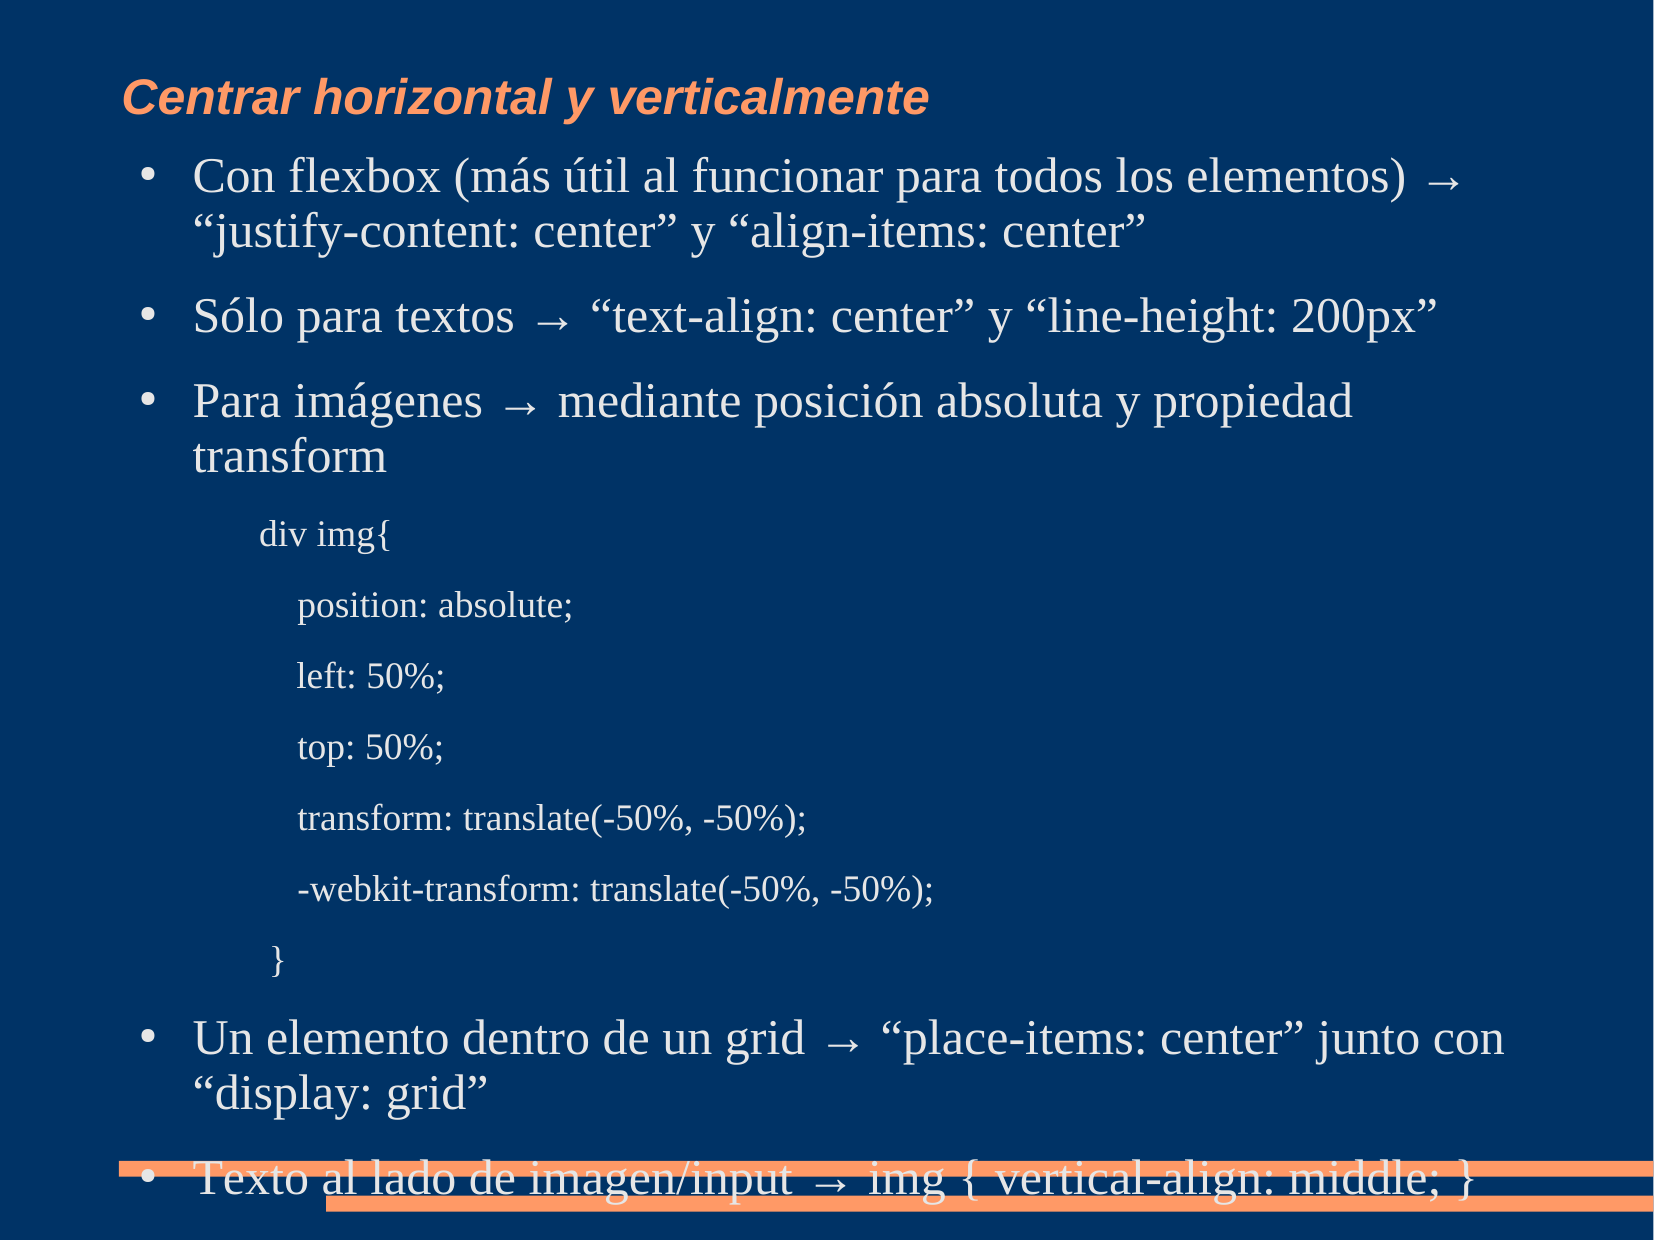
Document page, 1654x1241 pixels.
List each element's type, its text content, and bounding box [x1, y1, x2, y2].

title Centrar horizontal y verticalmente [121, 46, 1534, 147]
list Con flexbox (más útil al funcionar para todos los elementos) → “justify-content: center” y “align-items: center” Sólo para textos → “text-align: center” y “line-height: 200px” Para imágenes → mediante posición absoluta y propiedad transform div img{ position: absolute; left: 50%; top: 50%; transform: translate(-50%, -50%); -webkit-transform: translate(-50%, -50%); } Un elemento dentro de un grid → “place-items: center” junto con “display: grid” Texto al lado de imagen/input → img { vertical-align: middle; } [121, 147, 1561, 1197]
